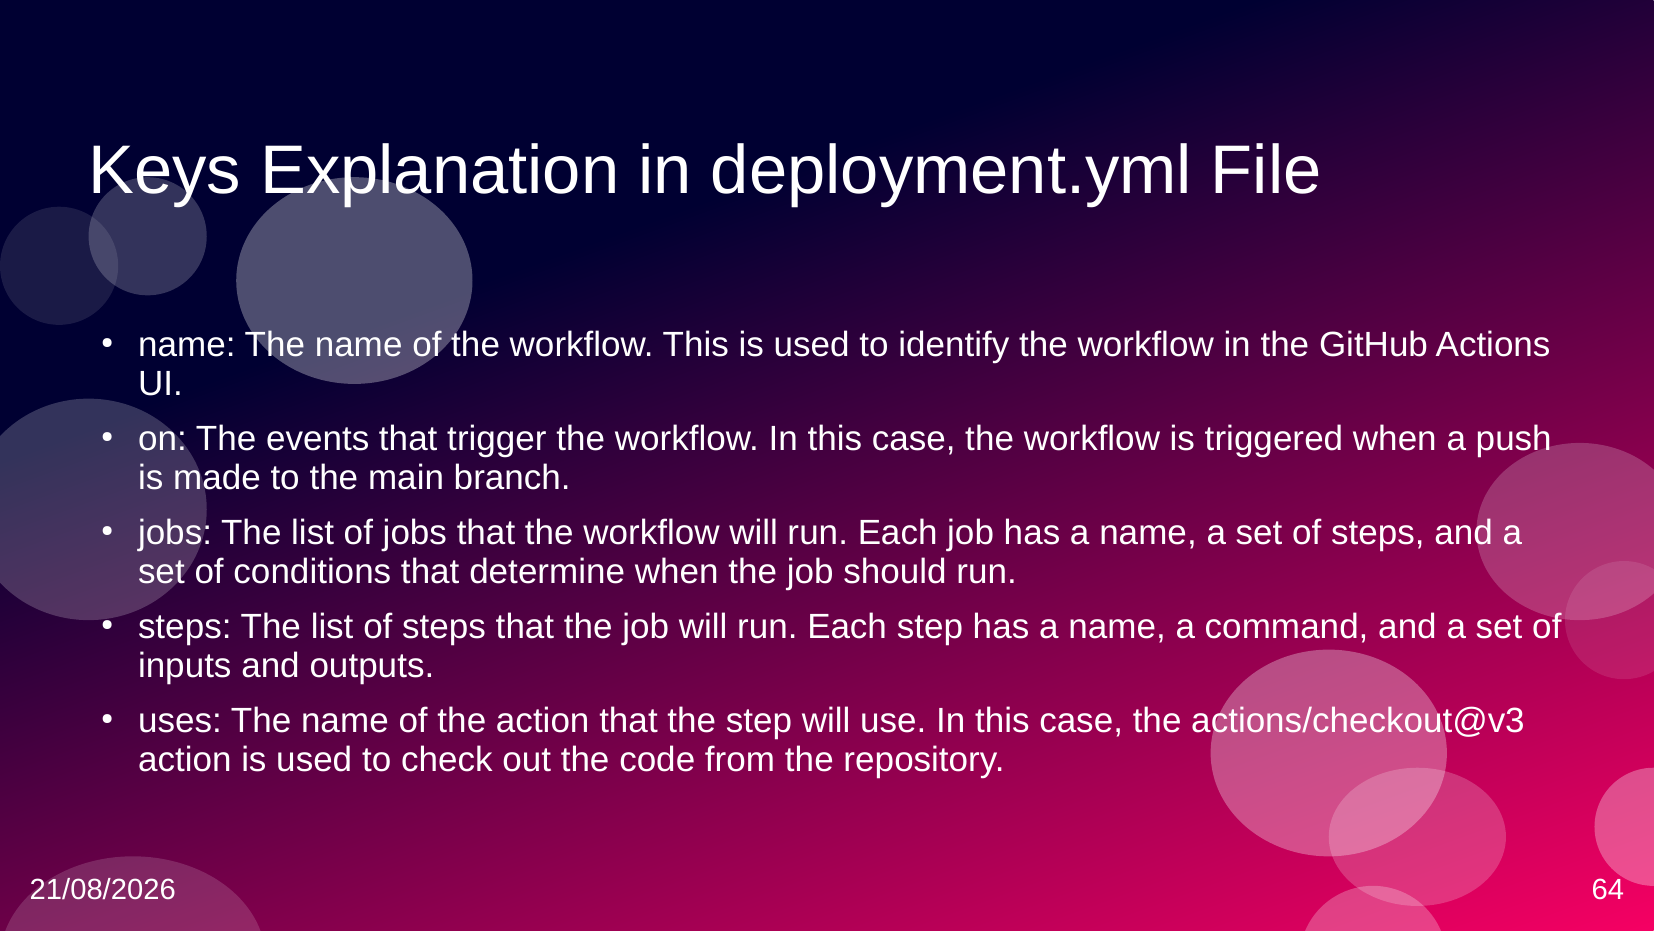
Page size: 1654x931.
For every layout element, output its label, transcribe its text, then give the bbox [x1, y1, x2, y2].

title Keys Explanation in deployment.yml File [88, 88, 1565, 251]
list name: The name of the workflow. This is used to identify the workflow in the GitHub Actions UI. on: The events that trigger the workflow. In this case, the workflow is triggered when a push is made to the main branch. jobs: The list of jobs that the workflow will run. Each job has a name, a set of steps, and a set of conditions that determine when the job should run. steps: The list of steps that the job will run. Each step has a name, a command, and a set of inputs and outputs. uses: The name of the action that the step will use. In this case, the actions/checkout@v3 action is used to check out the code from the repository. [88, 324, 1565, 783]
